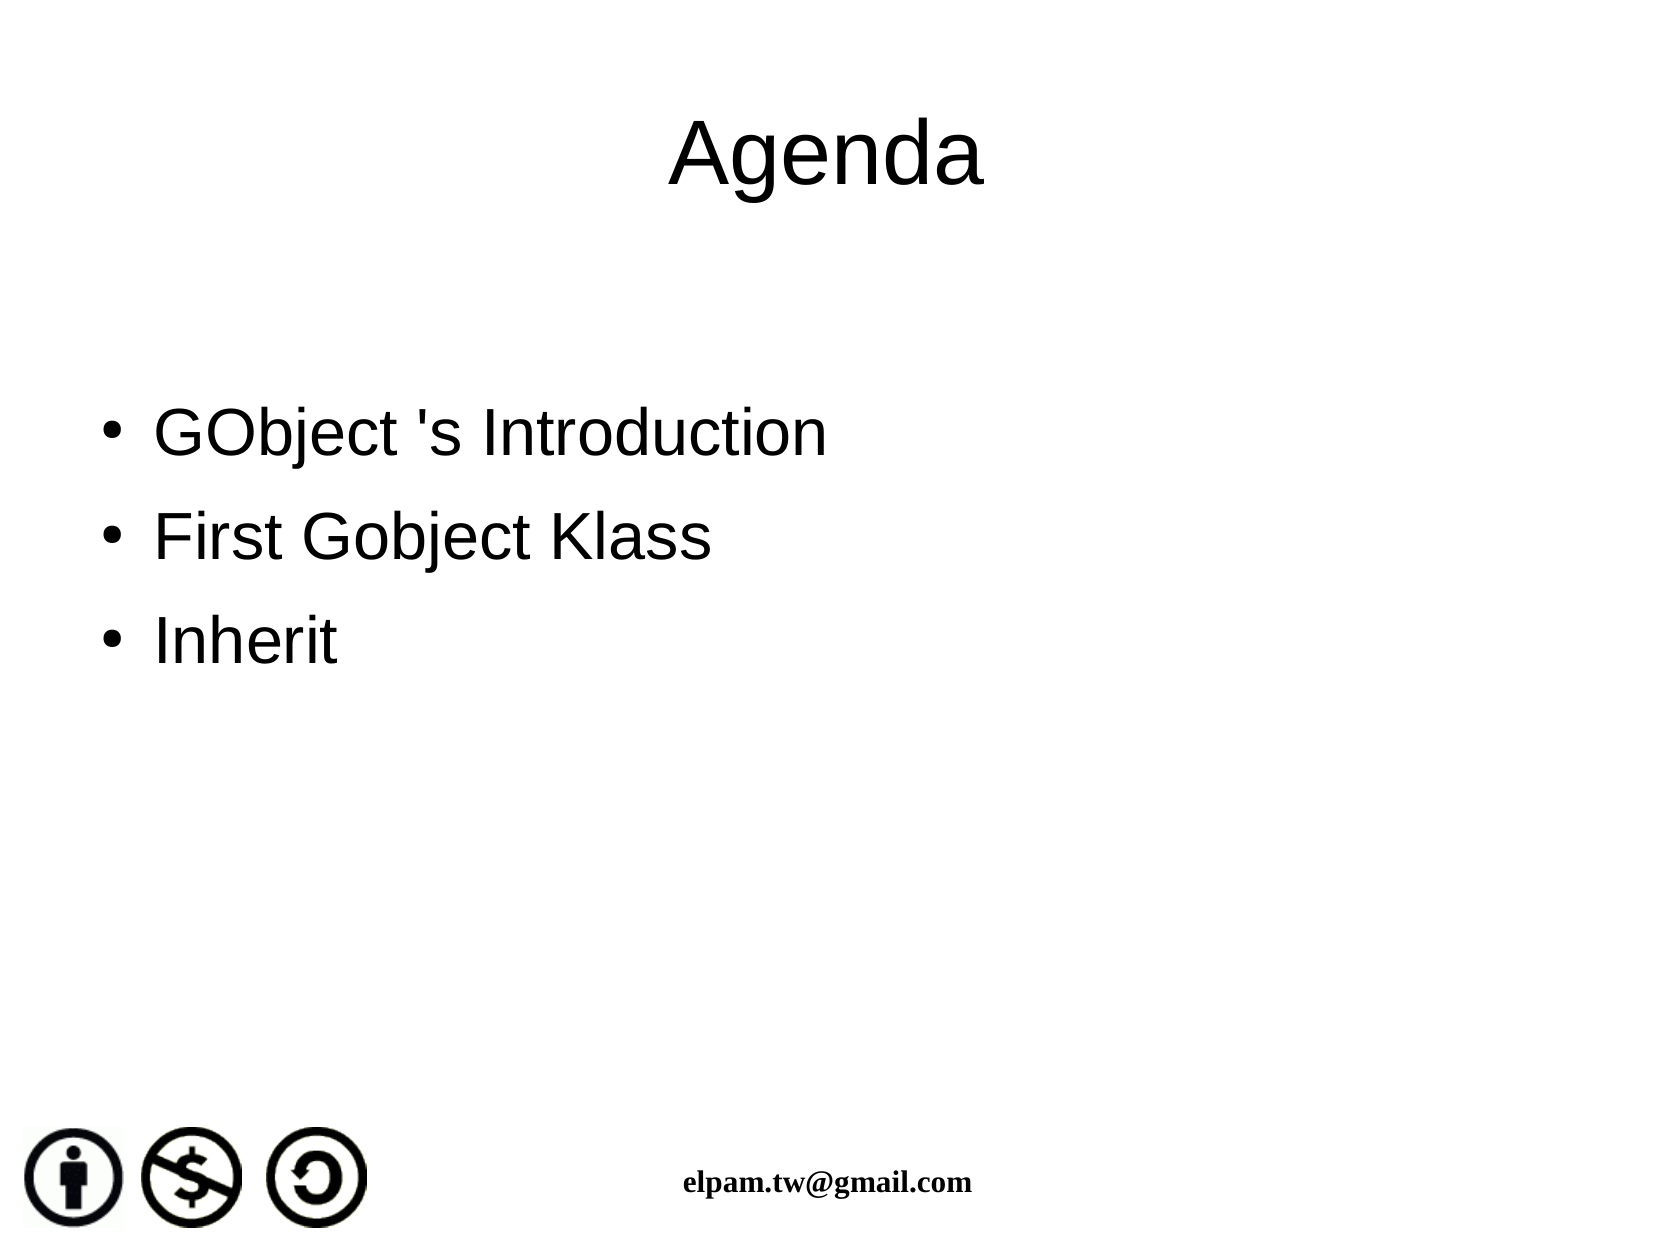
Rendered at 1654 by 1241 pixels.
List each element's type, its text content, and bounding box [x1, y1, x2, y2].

list GObject 's Introduction First Gobject Klass Inherit [82, 290, 1571, 1094]
picture [23, 1127, 124, 1228]
picture [266, 1127, 367, 1228]
title Agenda [82, 49, 1571, 257]
picture [141, 1127, 242, 1228]
